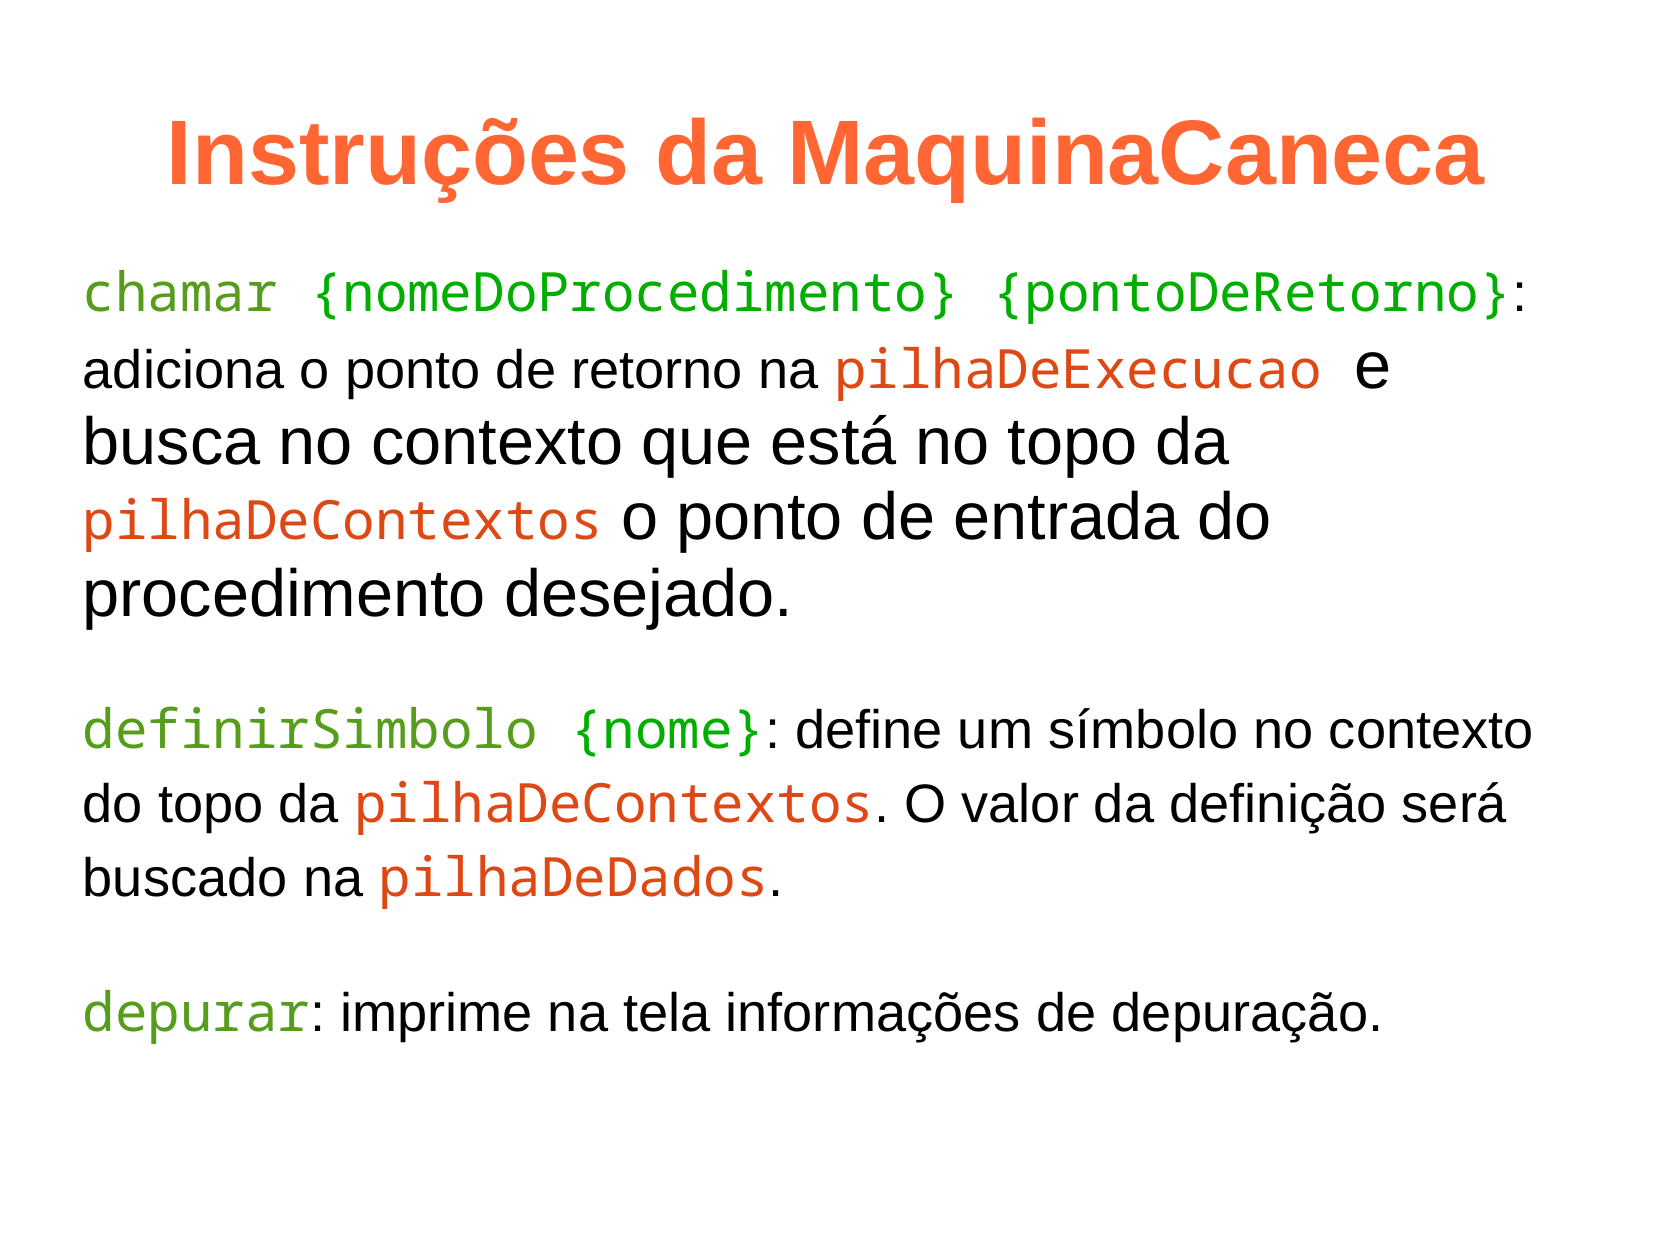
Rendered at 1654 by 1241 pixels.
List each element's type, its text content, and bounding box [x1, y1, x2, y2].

title Instruções da MaquinaCaneca [82, 49, 1571, 257]
subtitle chamar {nomeDoProcedimento} {pontoDeRetorno}: adiciona o ponto de retorno na pilhaDeExecucao e busca no contexto que está no topo da pilhaDeContextos o ponto de entrada do procedimento desejado. definirSimbolo {nome}: define um símbolo no contexto do topo da pilhaDeContextos. O valor da definição será buscado na pilhaDeDados. depurar: imprime na tela informações de depuração. [82, 281, 1538, 1020]
